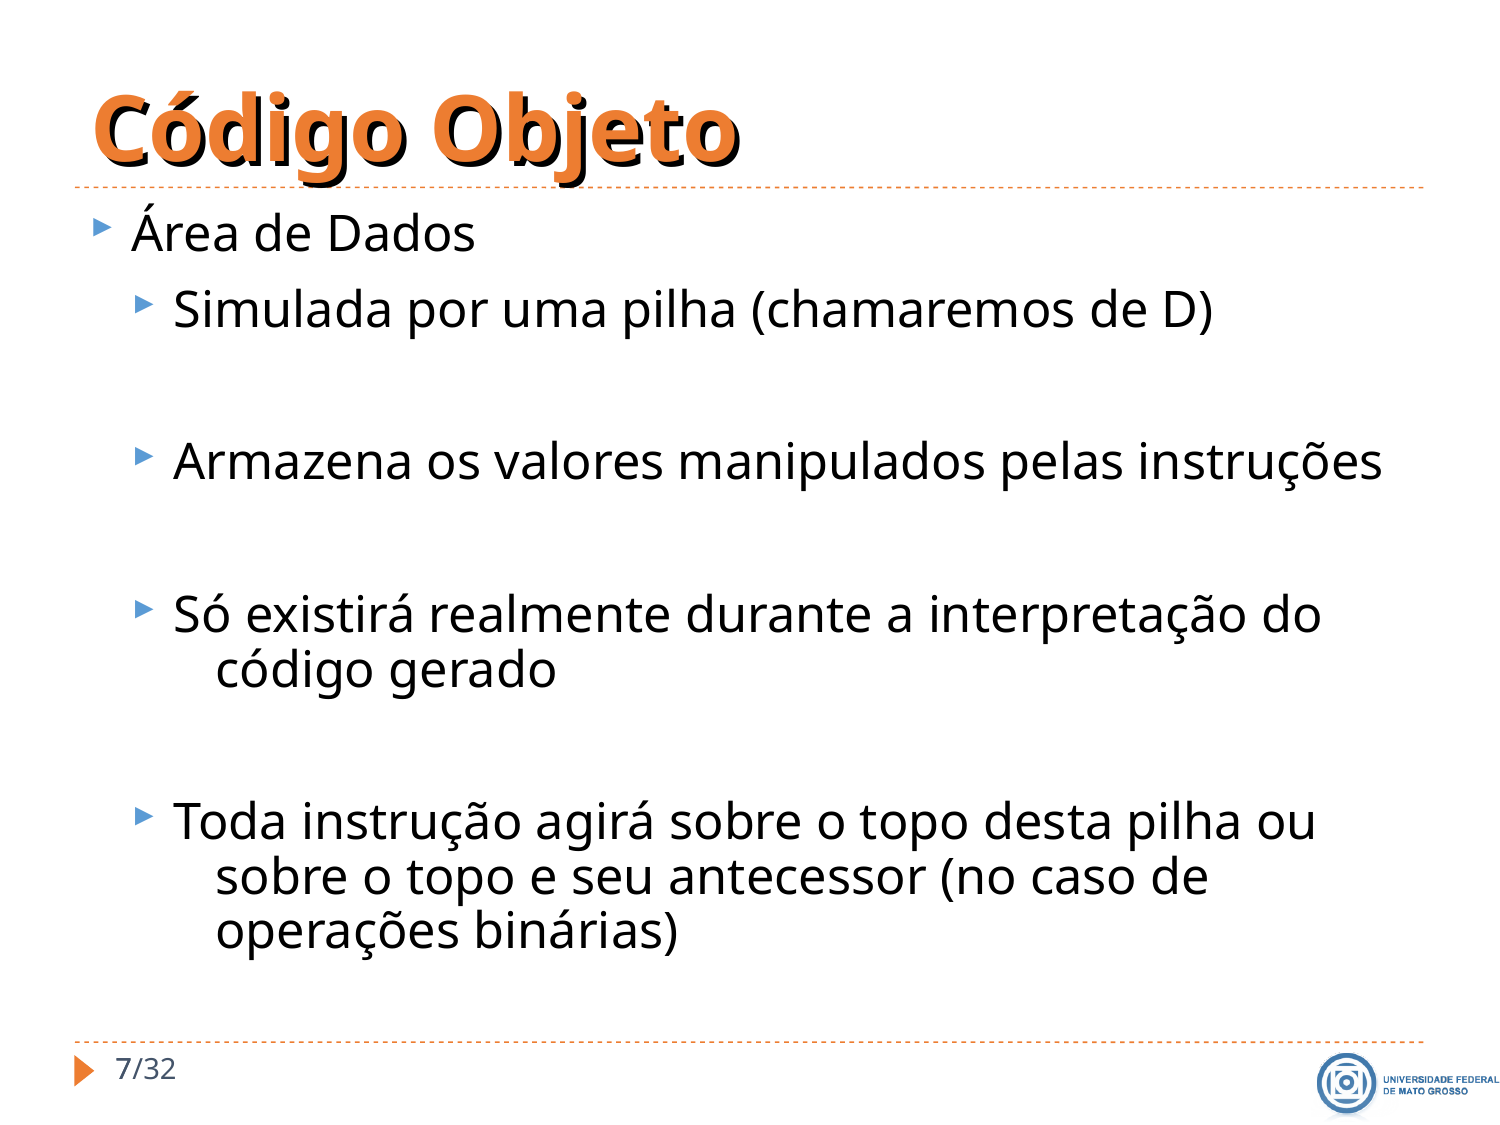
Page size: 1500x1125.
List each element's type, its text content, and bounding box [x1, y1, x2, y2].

title Código Objeto [75, 24, 1426, 188]
picture [1311, 1048, 1500, 1122]
text_box <número> [100, 1042, 426, 1103]
list Área de Dados Simulada por uma pilha (chamaremos de D) Armazena os valores manipulados pelas instruções Só existirá realmente durante a interpretação do código gerado Toda instrução agirá sobre o topo desta pilha ou sobre o topo e seu antecessor (no caso de operações binárias) [75, 200, 1426, 1011]
